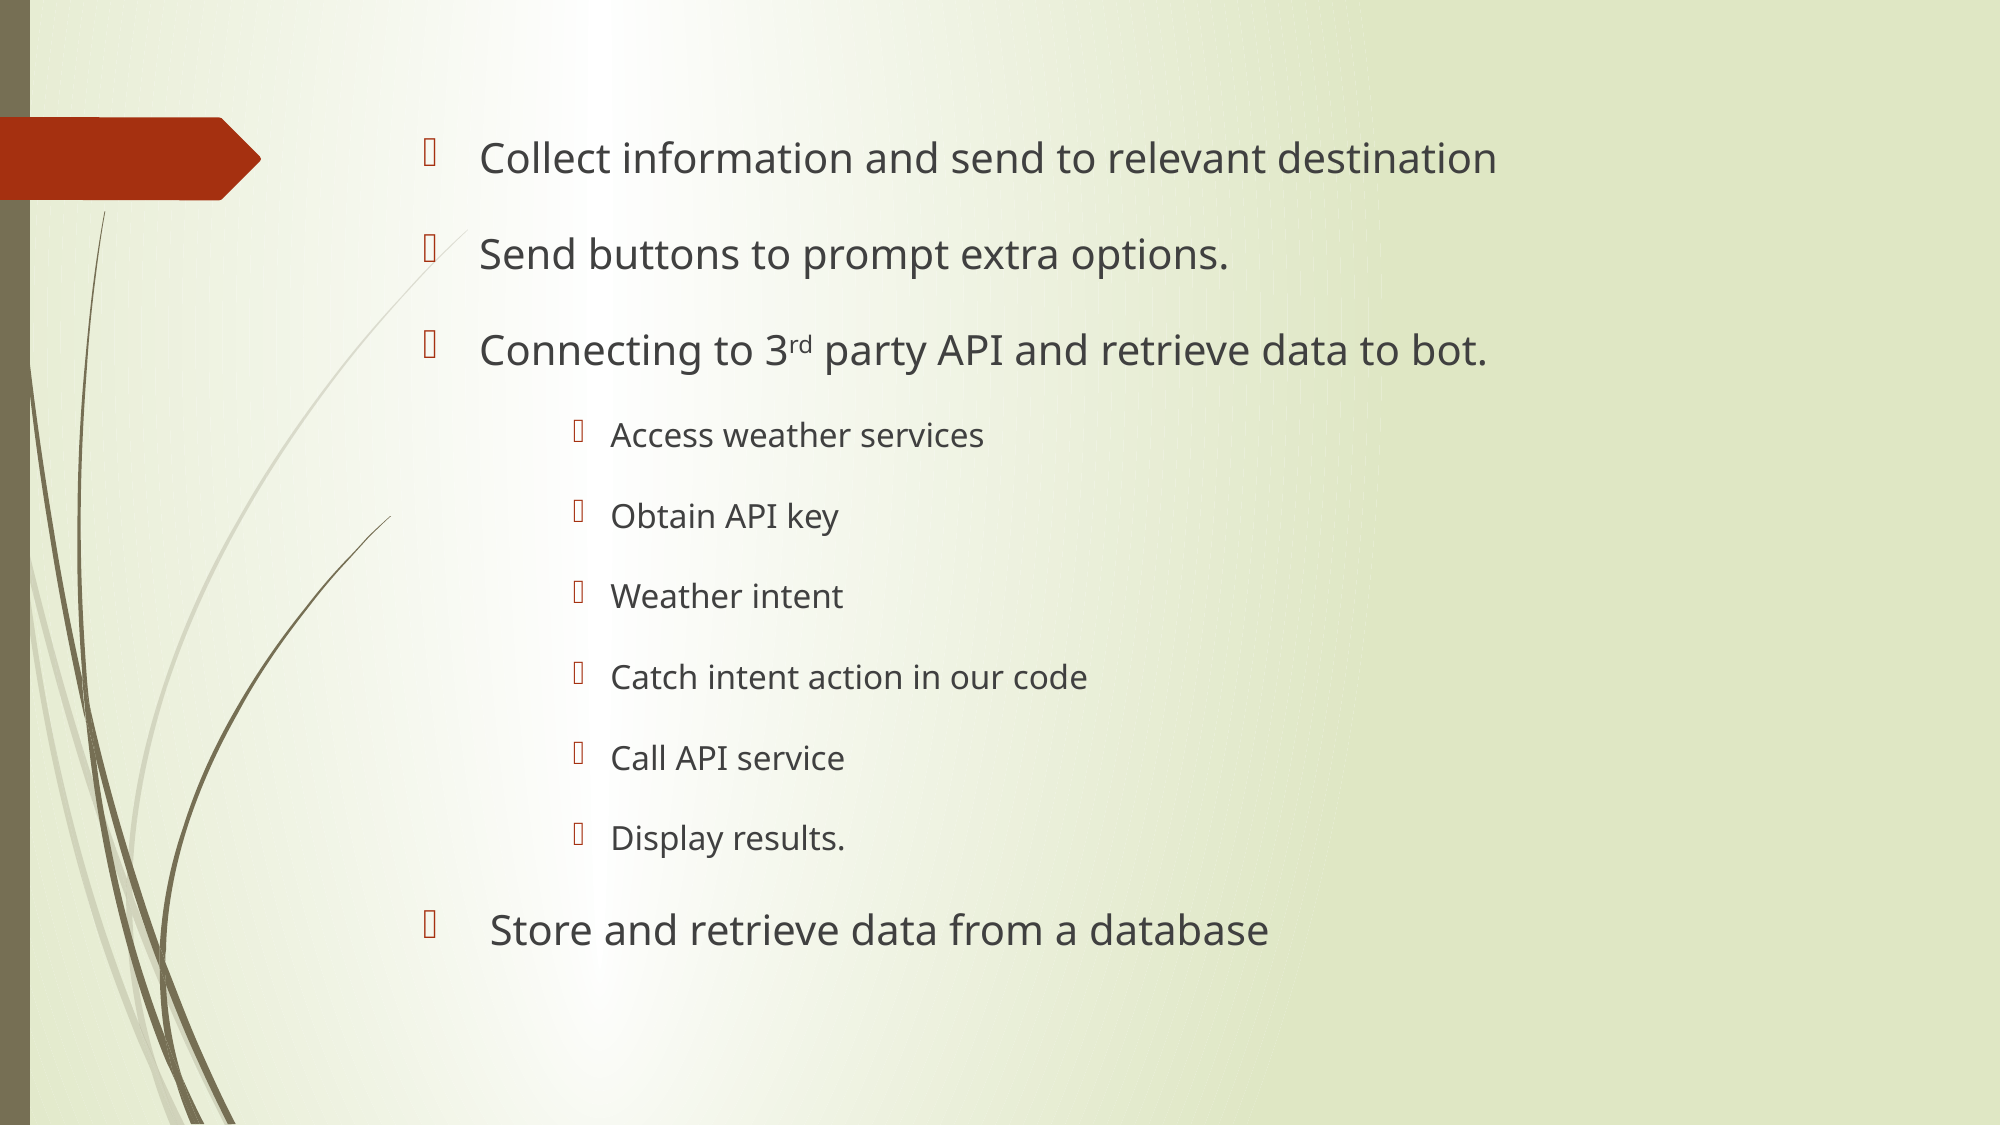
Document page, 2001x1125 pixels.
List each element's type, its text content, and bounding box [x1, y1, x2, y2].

list Collect information and send to relevant destination Send buttons to prompt extra options. Connecting to 3rd party API and retrieve data to bot. Access weather services Obtain API key Weather intent Catch intent action in our code Call API service Display results. Store and retrieve data from a database [407, 99, 1871, 1125]
